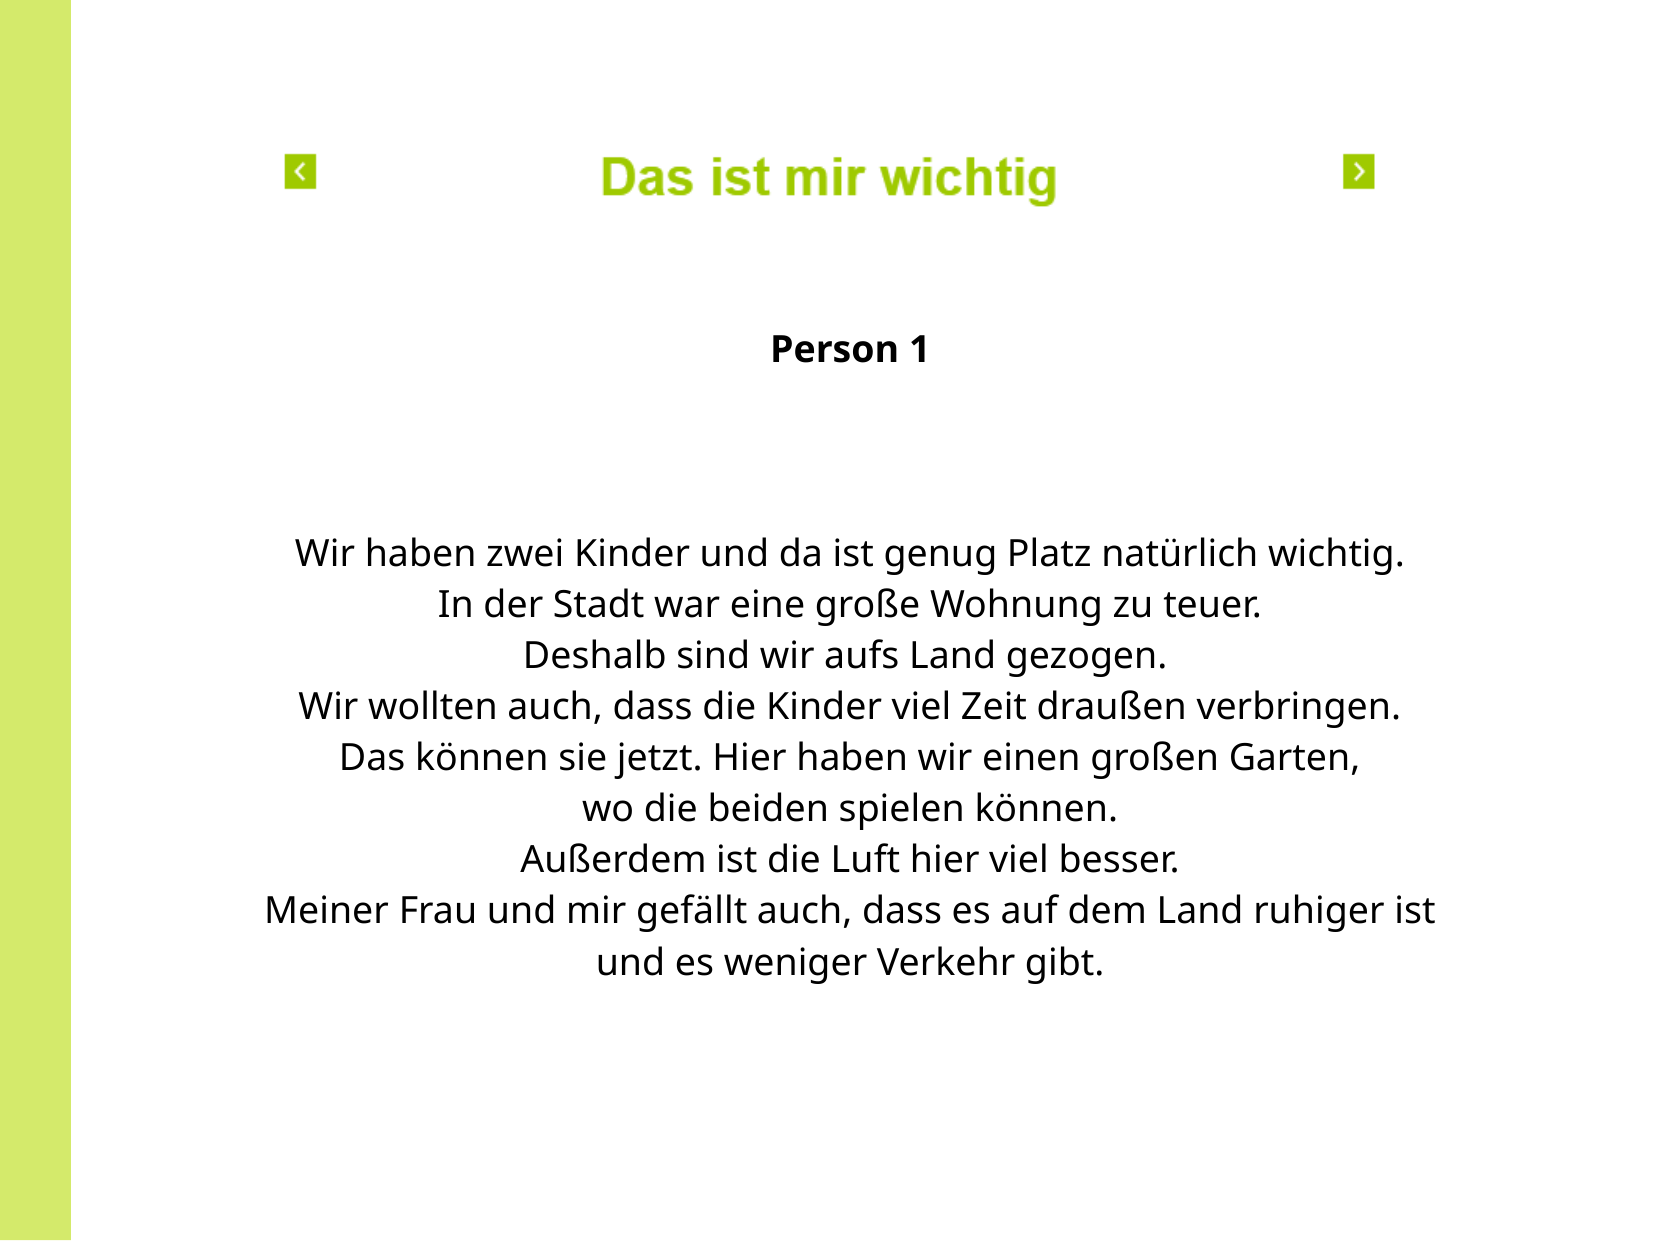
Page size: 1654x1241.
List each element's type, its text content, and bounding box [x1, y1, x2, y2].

picture [271, 129, 1381, 224]
text_box [0, 0, 71, 1241]
title Person 1 Wir haben zwei Kinder und da ist genug Platz natürlich wichtig. In der Stadt war eine große Wohnung zu teuer. Deshalb sind wir aufs Land gezogen. Wir wollten auch, dass die Kinder viel Zeit draußen verbringen. Das können sie jetzt. Hier haben wir einen großen Garten, wo die beiden spielen können. Außerdem ist die Luft hier viel besser. Meiner Frau und mir gefällt auch, dass es auf dem Land ruhiger ist und es weniger Verkehr gibt. [71, 255, 1642, 1241]
